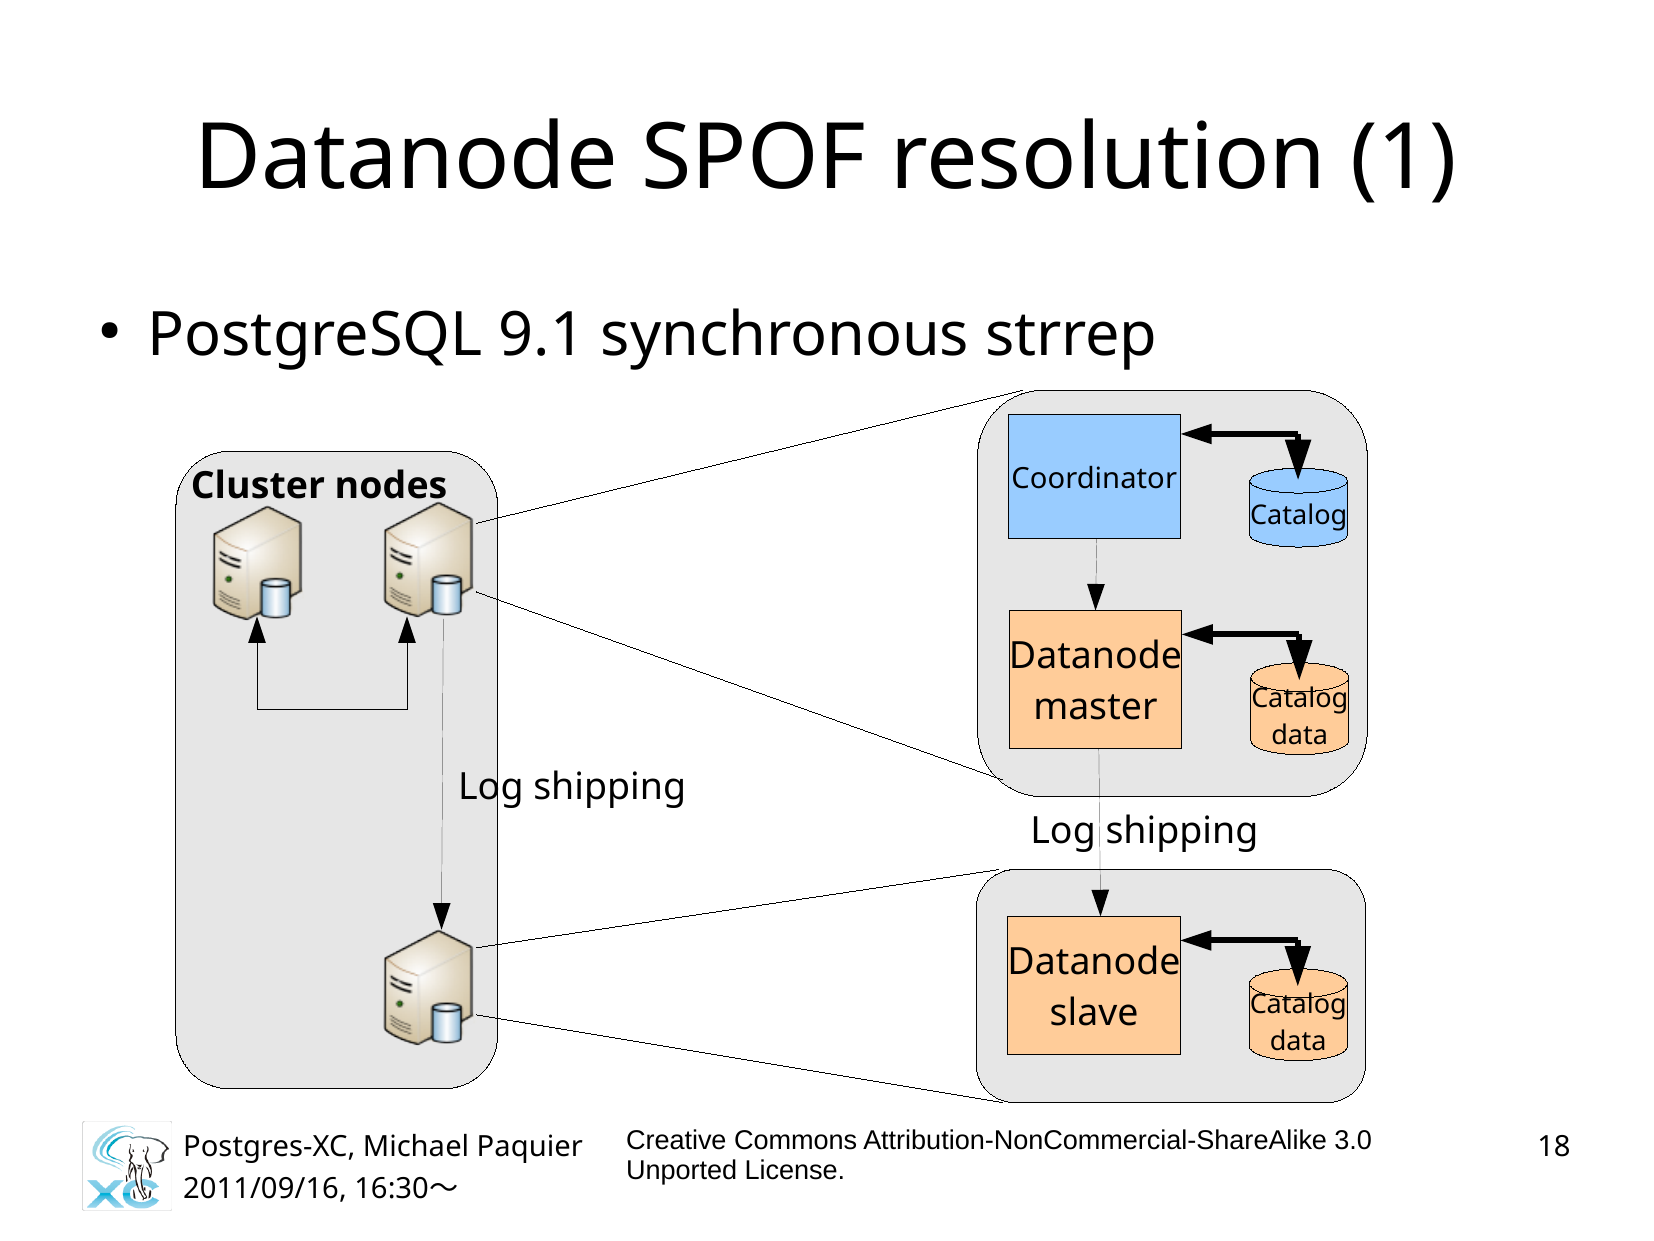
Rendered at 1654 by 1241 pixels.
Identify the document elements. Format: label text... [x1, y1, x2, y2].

picture [383, 512, 477, 619]
text_box Catalog [1249, 468, 1348, 548]
title Datanode SPOF resolution (1) [82, 56, 1571, 250]
text_box Datanode master [1009, 610, 1182, 749]
text_box [443, 488, 498, 752]
text_box Catalog data [1249, 968, 1348, 1061]
text_box [258, 512, 407, 709]
picture [212, 512, 306, 623]
text_box Catalog data [1250, 662, 1349, 755]
picture [383, 929, 477, 1047]
list PostgreSQL 9.1 synchronous strrep [82, 290, 1571, 374]
text_box [976, 869, 1366, 1103]
text_box Cluster nodes [176, 451, 495, 512]
text_box Log shipping [1015, 796, 1284, 857]
text_box [977, 390, 1368, 797]
text_box Datanode slave [1007, 916, 1181, 1055]
picture [82, 1121, 172, 1211]
text_box Coordinator [1008, 414, 1181, 539]
text_box Log shipping [443, 752, 711, 813]
text_box [175, 504, 498, 1089]
